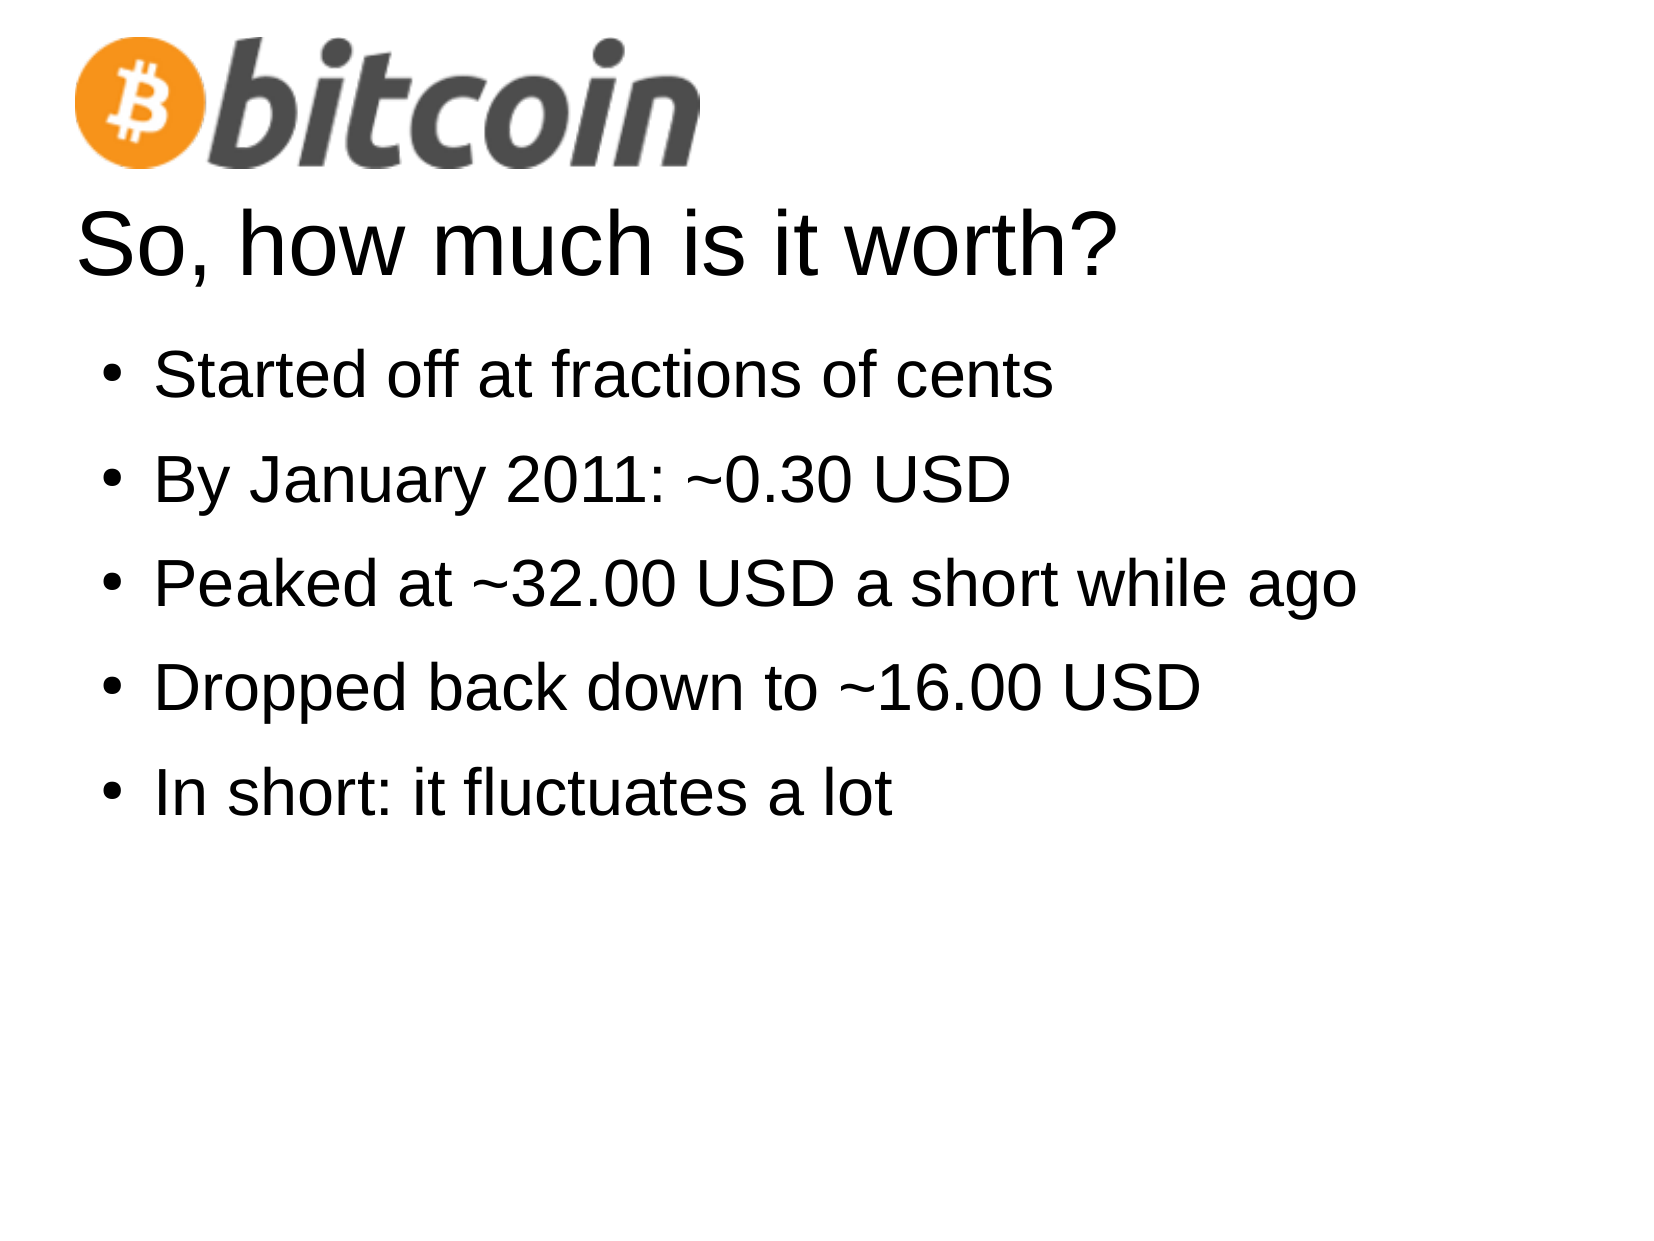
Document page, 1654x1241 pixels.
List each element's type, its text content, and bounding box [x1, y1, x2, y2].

picture [75, 37, 700, 150]
list Started off at fractions of cents By January 2011: ~0.30 USD Peaked at ~32.00 USD a short while ago Dropped back down to ~16.00 USD In short: it fluctuates a lot [82, 337, 1571, 1109]
title So, how much is it worth? [75, 150, 1571, 338]
